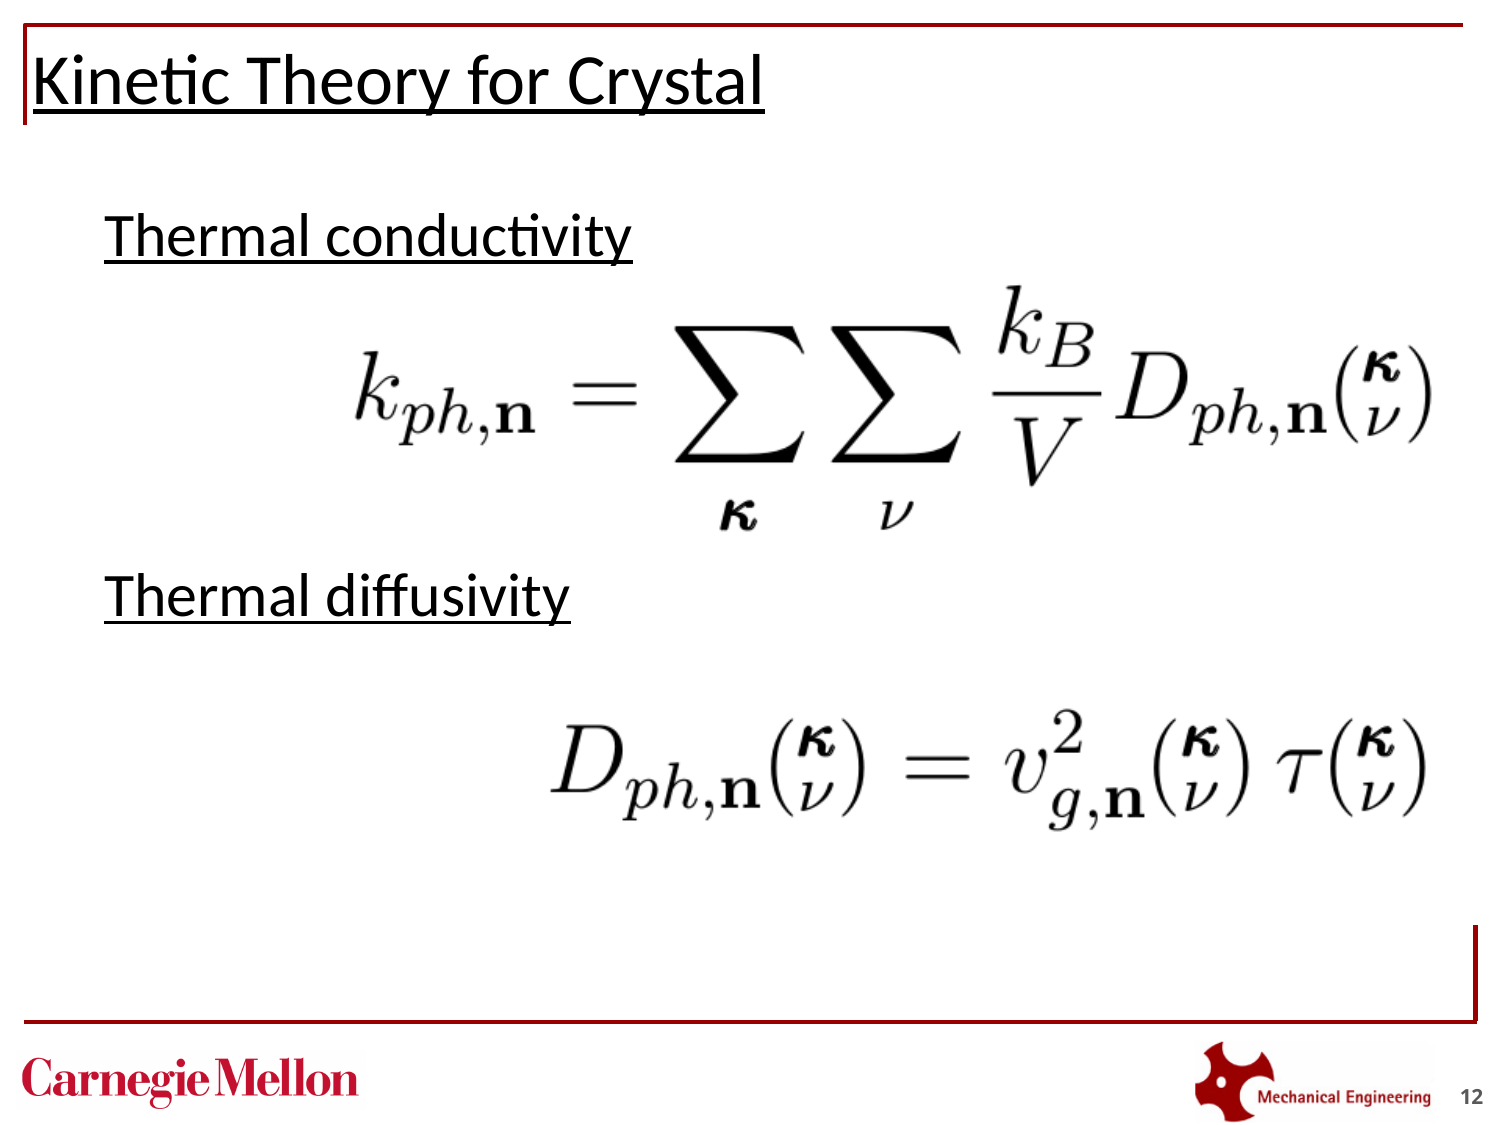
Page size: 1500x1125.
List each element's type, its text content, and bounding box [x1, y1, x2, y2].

text_box Thermal diffusivity [33, 546, 808, 637]
picture [16, 1050, 366, 1110]
text_box Thermal conductivity [33, 186, 808, 277]
picture [335, 234, 1452, 552]
title Kinetic Theory for Crystal [17, 24, 1368, 127]
picture [540, 679, 1440, 849]
picture [1192, 1034, 1438, 1125]
